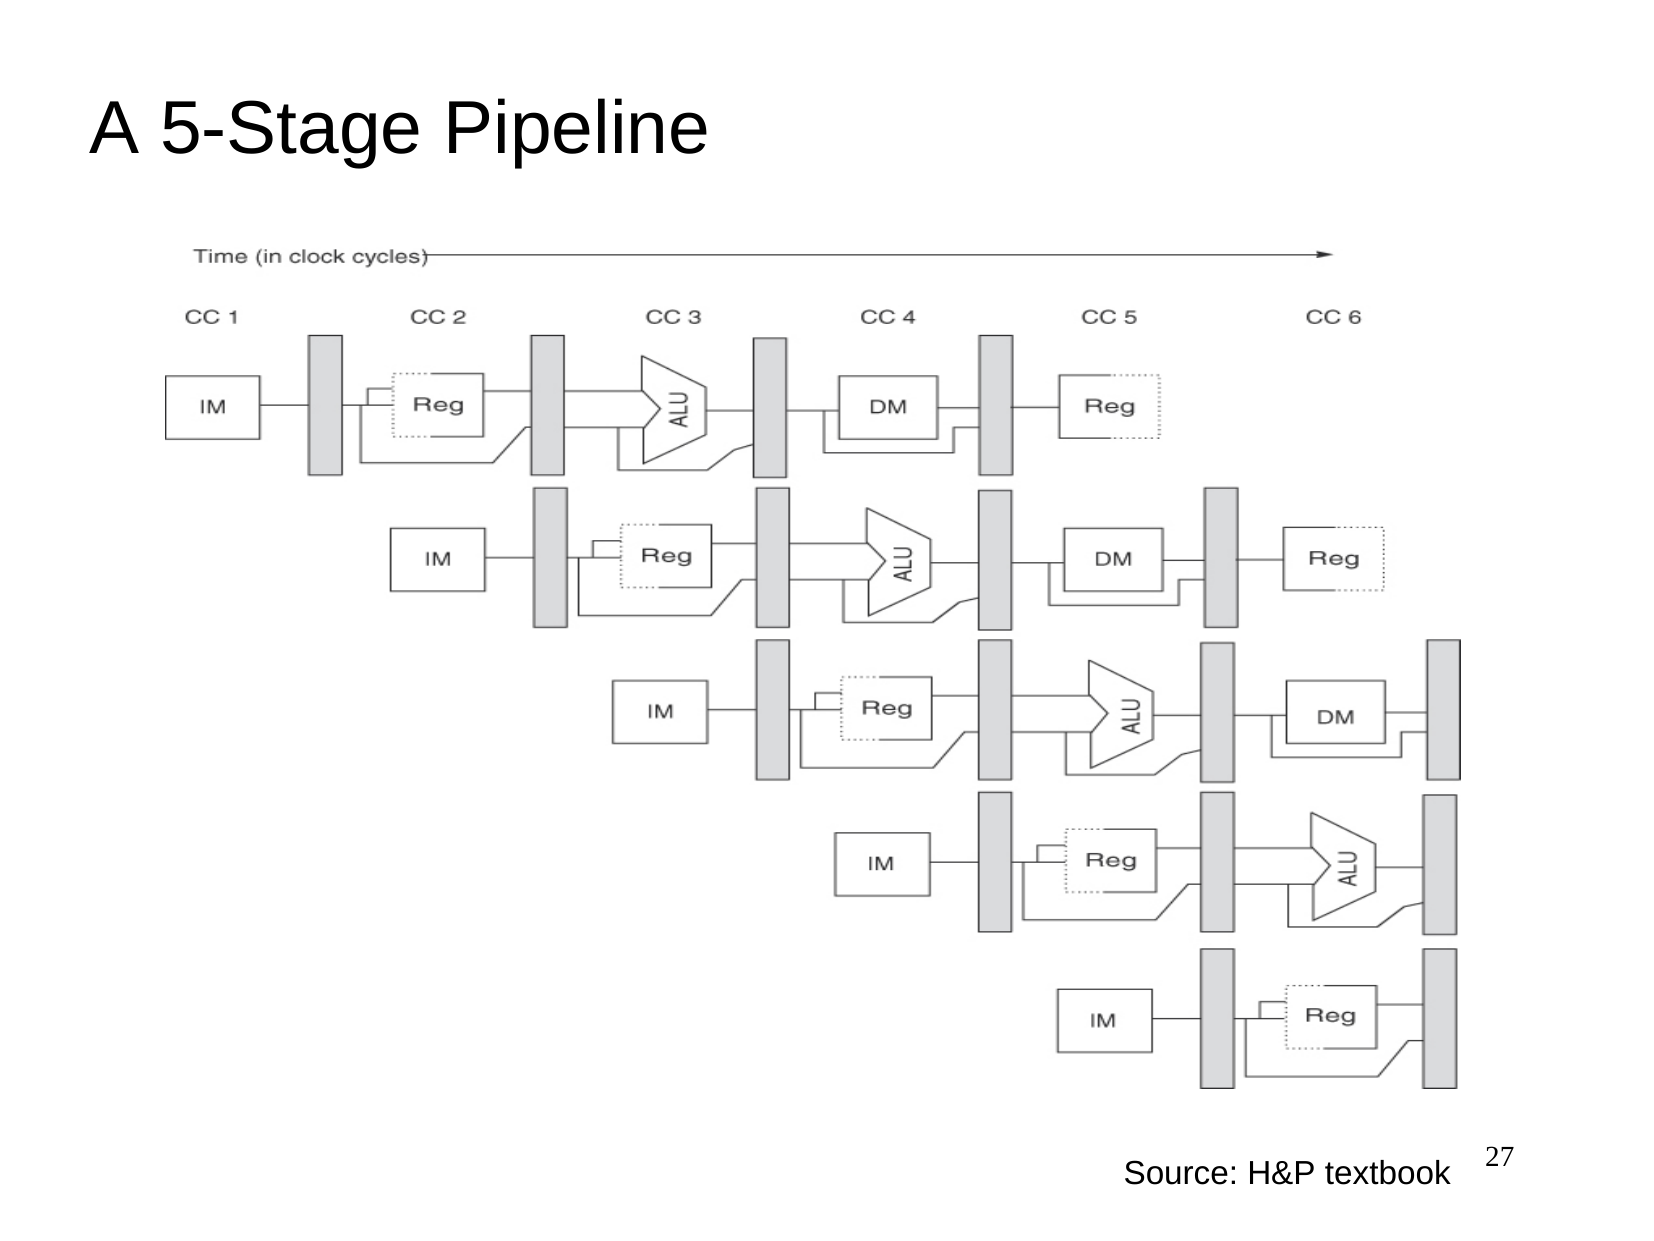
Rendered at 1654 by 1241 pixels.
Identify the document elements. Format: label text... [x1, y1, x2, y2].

text_box Source: H&P textbook [1108, 1143, 1467, 1199]
text_box <number> [1185, 1129, 1530, 1213]
picture [165, 247, 1461, 1089]
text_box A 5-Stage Pipeline [74, 71, 727, 177]
